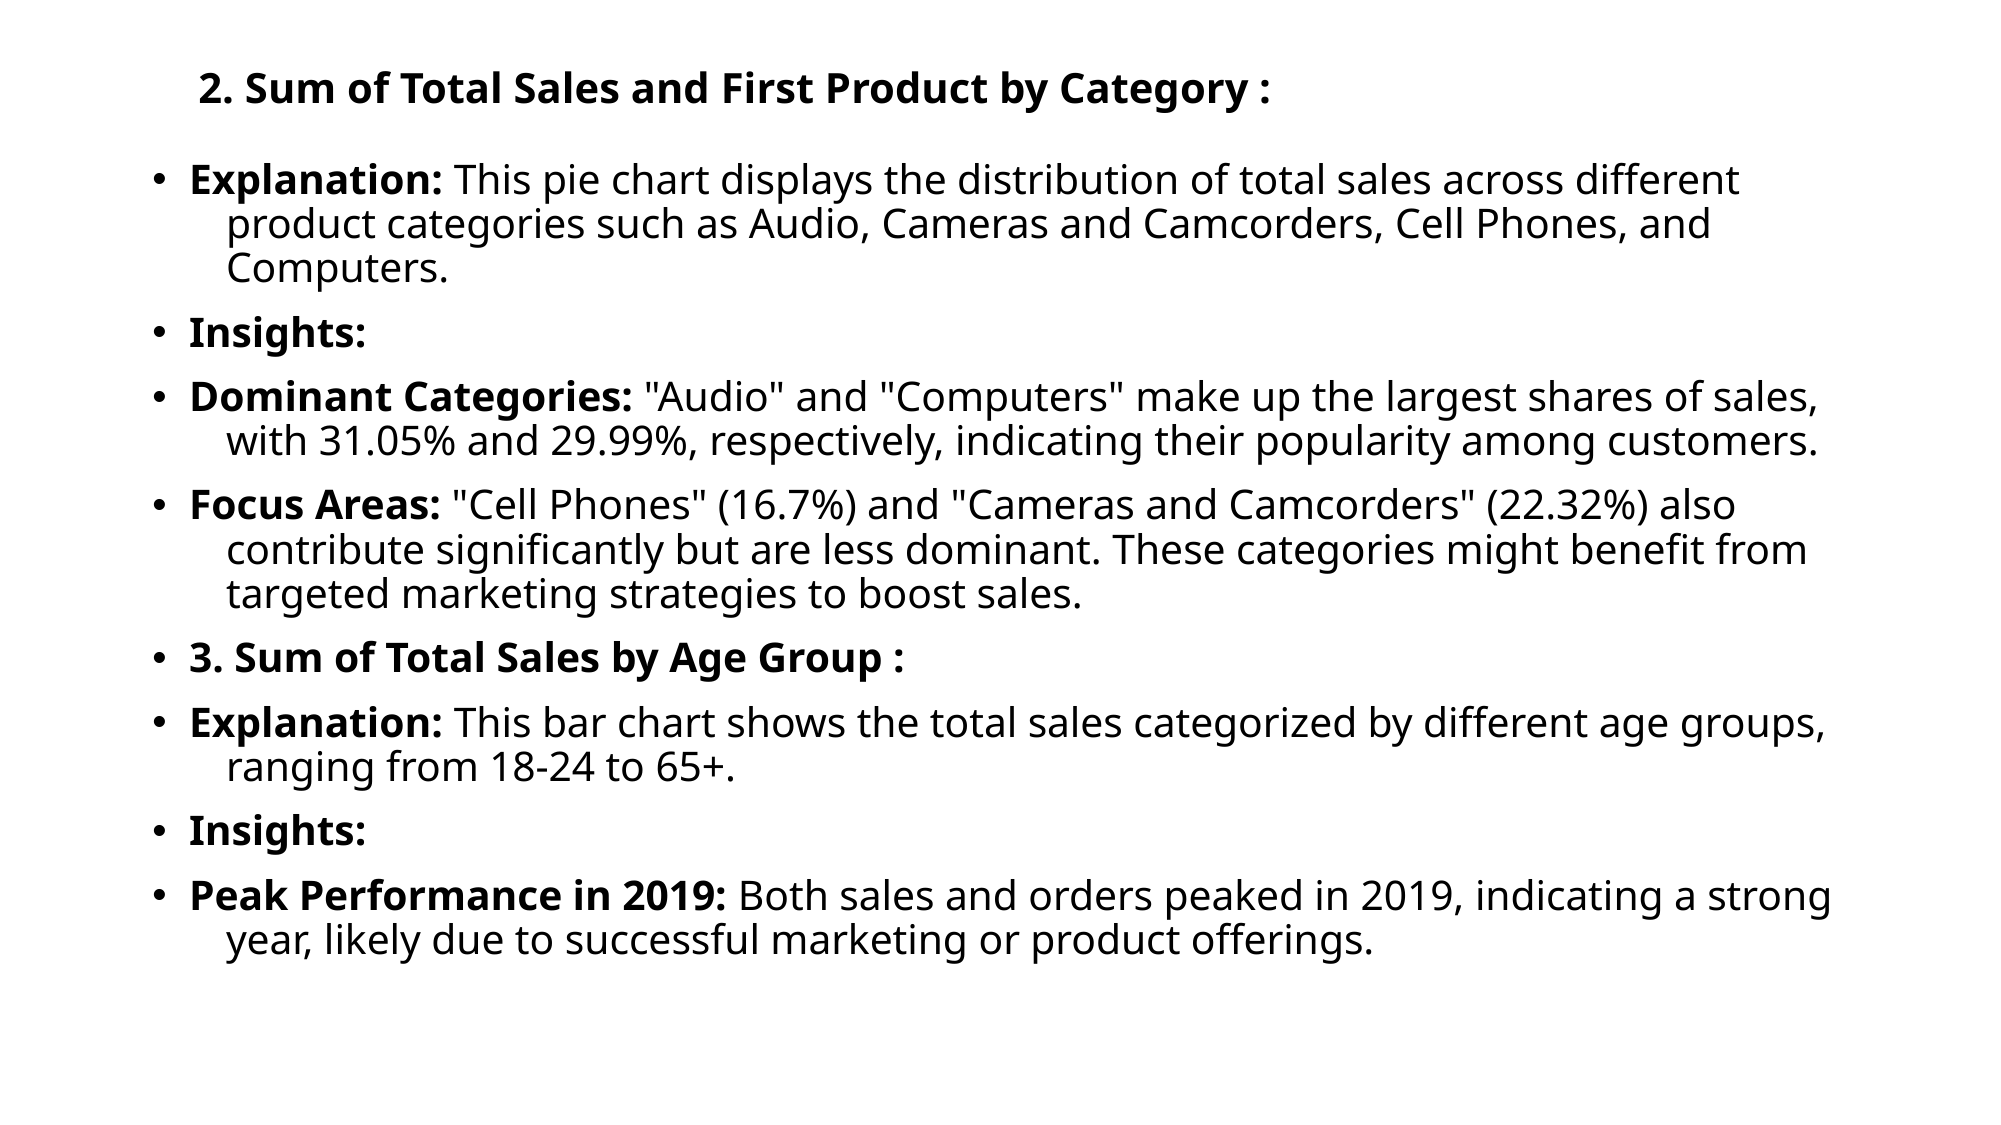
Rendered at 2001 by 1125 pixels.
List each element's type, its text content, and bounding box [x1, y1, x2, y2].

list Explanation: This pie chart displays the distribution of total sales across different product categories such as Audio, Cameras and Camcorders, Cell Phones, and Computers. Insights: Dominant Categories: "Audio" and "Computers" make up the largest shares of sales, with 31.05% and 29.99%, respectively, indicating their popularity among customers. Focus Areas: "Cell Phones" (16.7%) and "Cameras and Camcorders" (22.32%) also contribute significantly but are less dominant. These categories might benefit from targeted marketing strategies to boost sales. 3. Sum of Total Sales by Age Group : Explanation: This bar chart shows the total sales categorized by different age groups, ranging from 18-24 to 65+. Insights: Peak Performance in 2019: Both sales and orders peaked in 2019, indicating a strong year, likely due to successful marketing or product offerings. [137, 151, 1863, 1014]
title 2. Sum of Total Sales and First Product by Category : [118, 59, 1844, 117]
